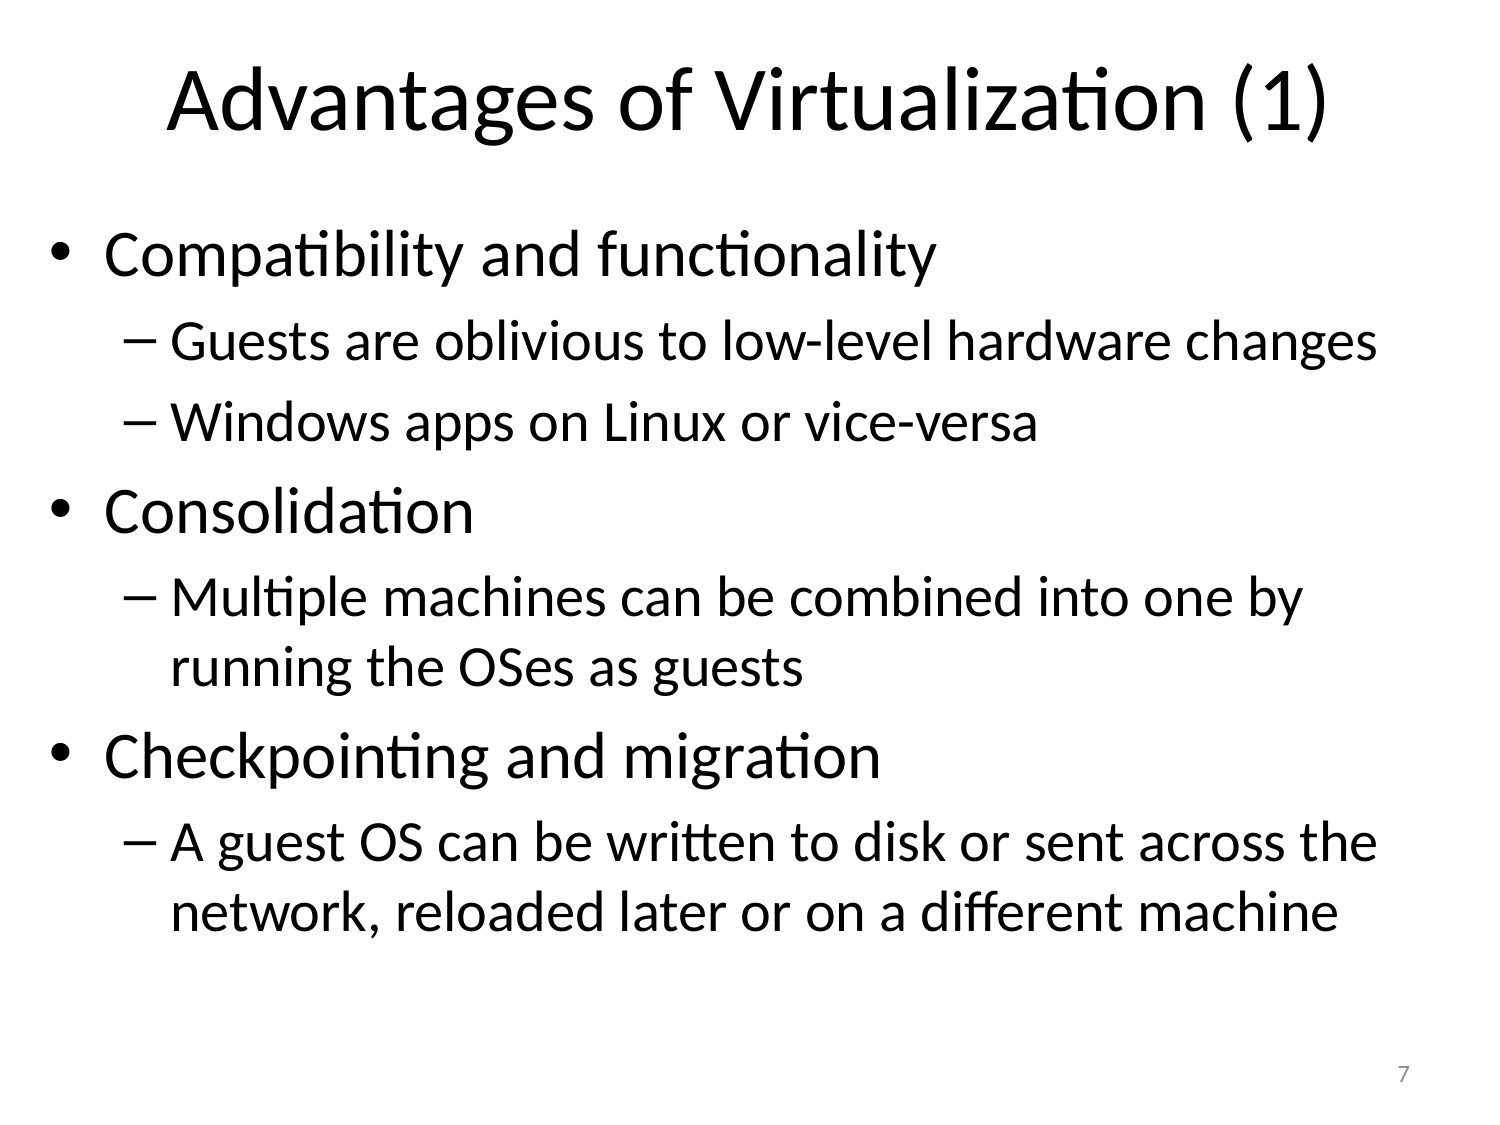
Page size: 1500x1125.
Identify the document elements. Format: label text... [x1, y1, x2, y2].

list Compatibility and functionality Guests are oblivious to low-level hardware changes Windows apps on Linux or vice-versa Consolidation Multiple machines can be combined into one by running the OSes as guests Checkpointing and migration A guest OS can be written to disk or sent across the network, reloaded later or on a different machine [33, 202, 1467, 1041]
slide_number <number> [1074, 1042, 1425, 1103]
title Advantages of Virtualization (1) [75, 0, 1425, 188]
